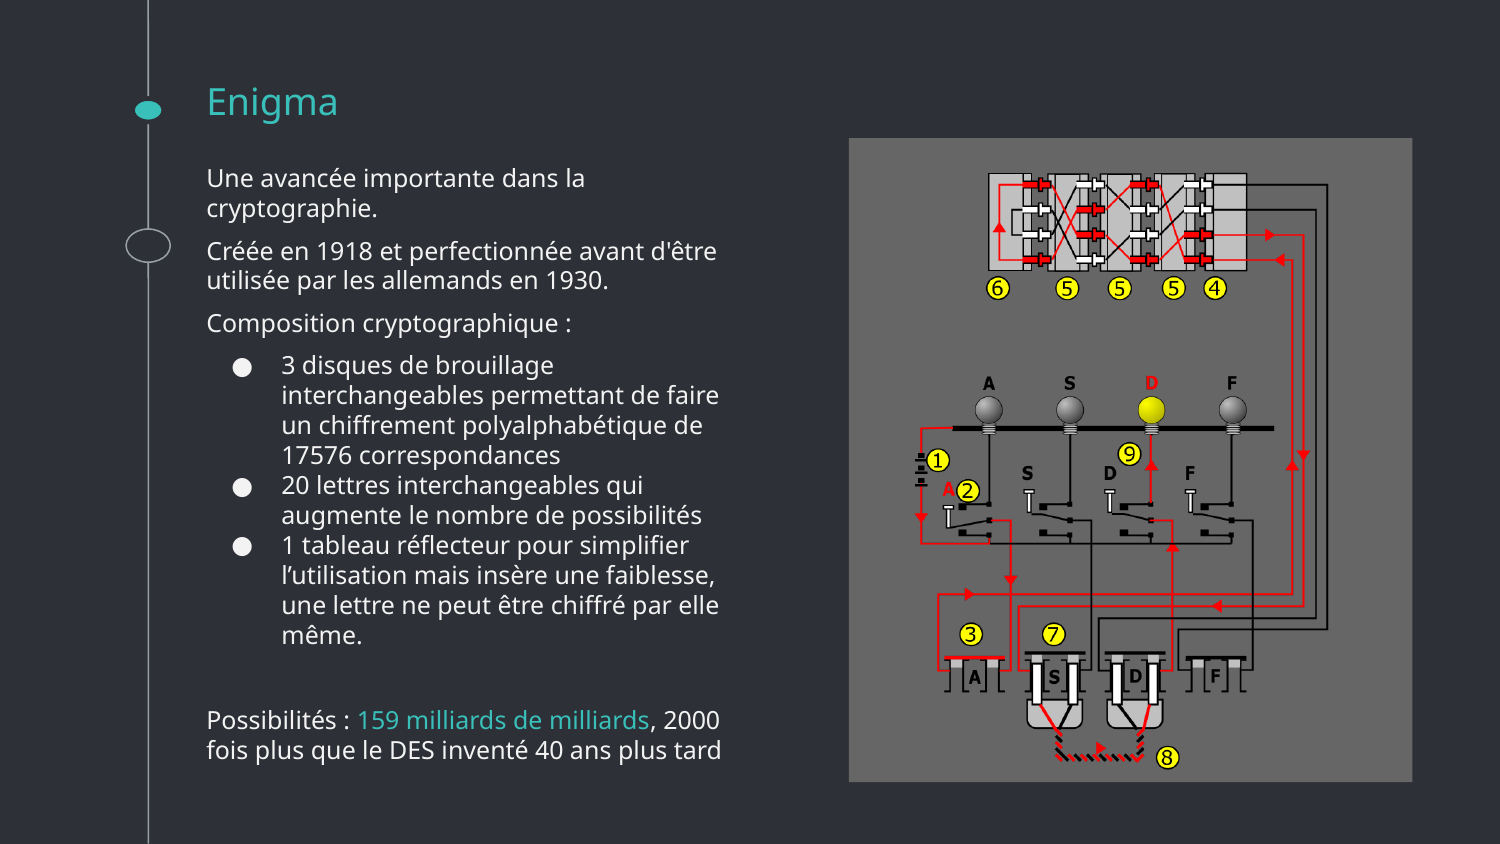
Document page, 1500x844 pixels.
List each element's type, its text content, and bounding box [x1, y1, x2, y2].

list [848, 138, 1413, 783]
list Une avancée importante dans la cryptographie. Créée en 1918 et perfectionnée avant d'être utilisée par les allemands en 1930. Composition cryptographique : 3 disques de brouillage interchangeables permettant de faire un chiffrement polyalphabétique de 17576 correspondances 20 lettres interchangeables qui augmente le nombre de possibilités 1 tableau réflecteur pour simplifier l’utilisation mais insère une faiblesse, une lettre ne peut être chiffré par elle même. Possibilités : 159 milliards de milliards, 2000 fois plus que le DES inventé 40 ans plus tard [191, 147, 755, 806]
picture [899, 147, 1342, 773]
title Enigma [191, 81, 1317, 139]
